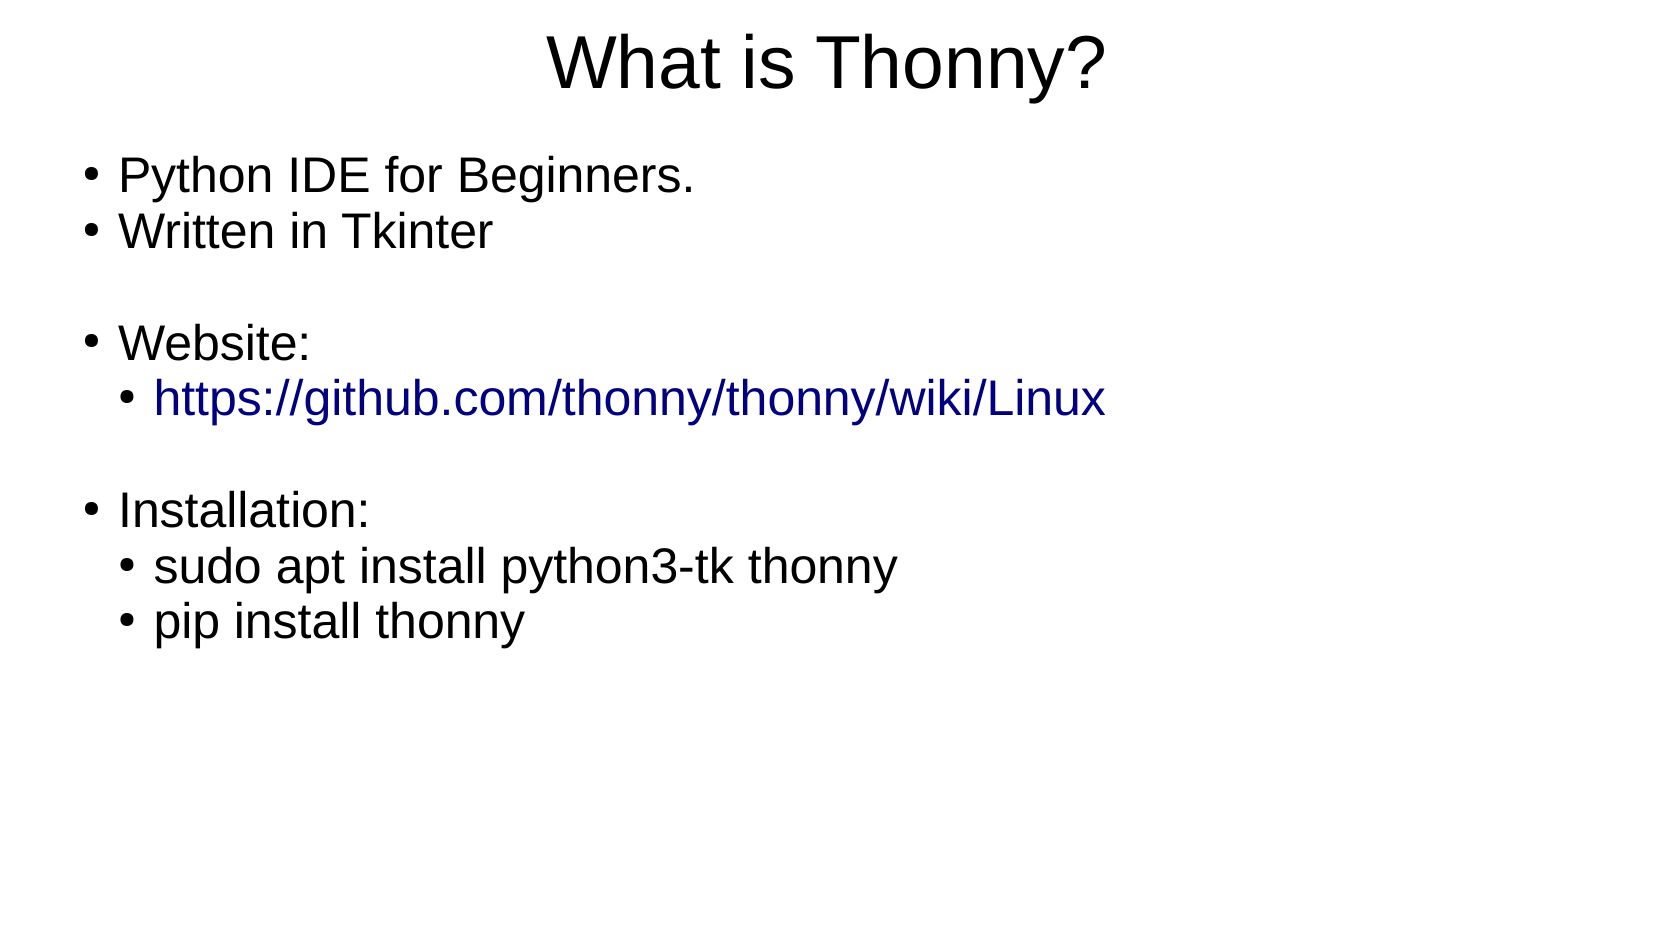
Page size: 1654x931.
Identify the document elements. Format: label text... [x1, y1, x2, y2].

title What is Thonny? [82, 20, 1571, 105]
subtitle Python IDE for Beginners. Written in Tkinter Website: https://github.com/thonny/thonny/wiki/Linux Installation: sudo apt install python3-tk thonny pip install thonny [82, 147, 1571, 896]
